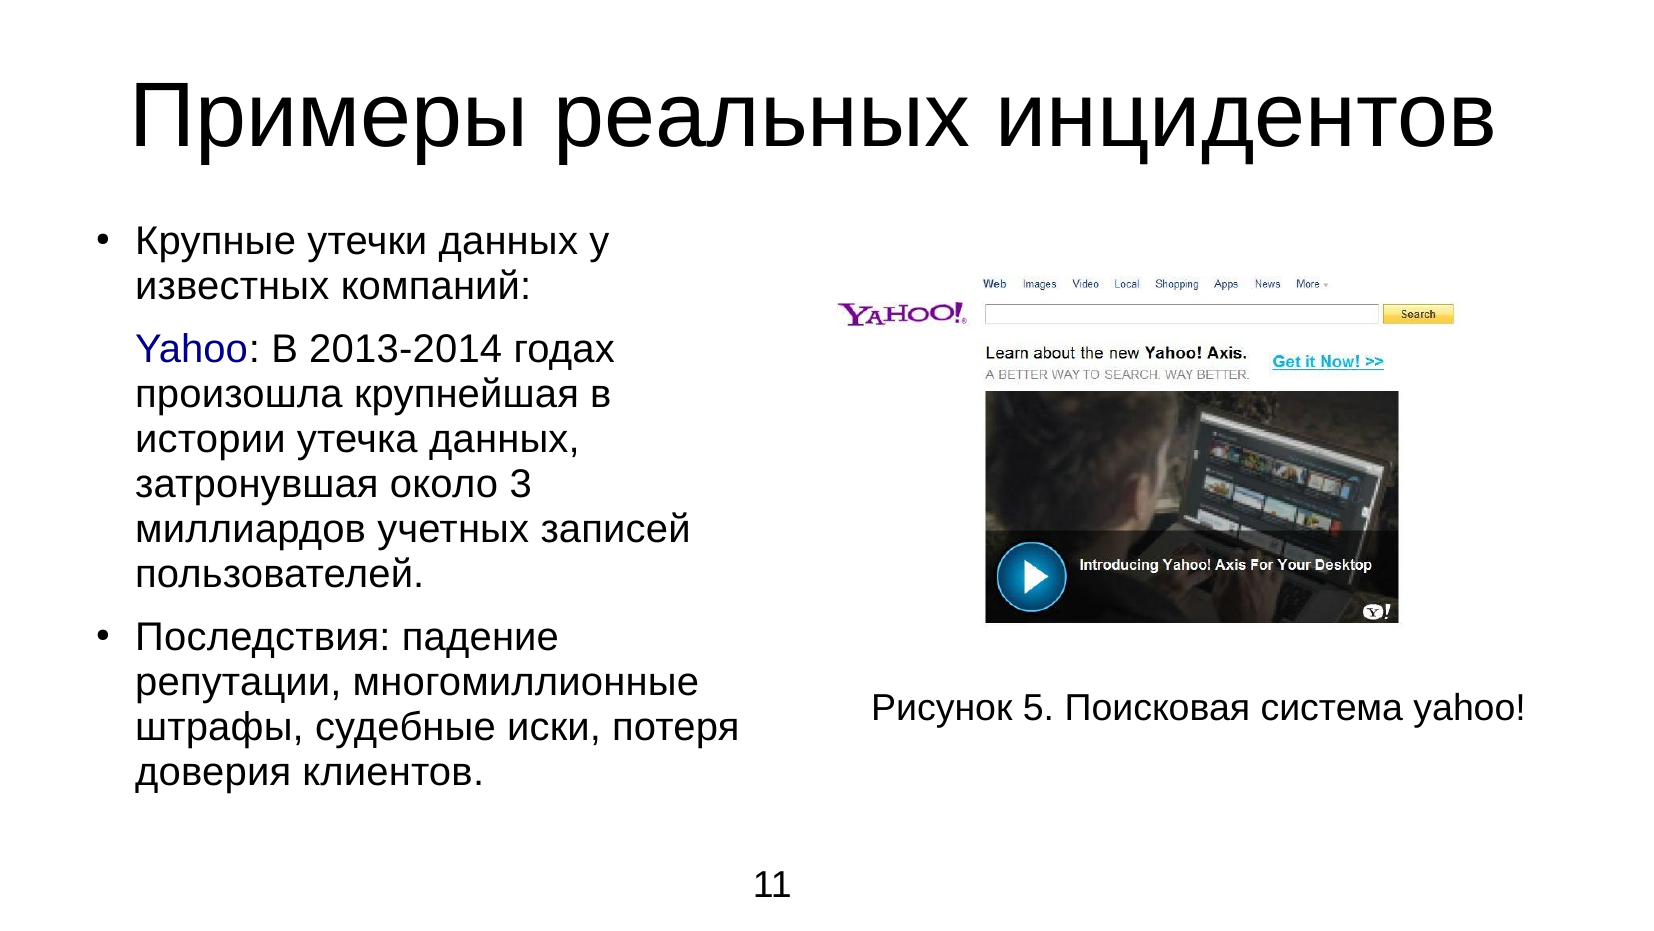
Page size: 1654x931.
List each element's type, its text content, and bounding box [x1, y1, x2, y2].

text_box 11 [738, 856, 807, 914]
list Крупные утечки данных у известных компаний: Yahoo: В 2013-2014 годах произошла крупнейшая в истории утечка данных, затронувшая около 3 миллиардов учетных записей пользователей. Последствия: падение репутации, многомиллионные штрафы, судебные иски, потеря доверия клиентов. [82, 217, 768, 798]
title Примеры реальных инцидентов [82, 37, 1571, 193]
picture [797, 174, 1536, 629]
text_box Рисунок 5. Поисковая система yahoo! [856, 679, 1565, 768]
